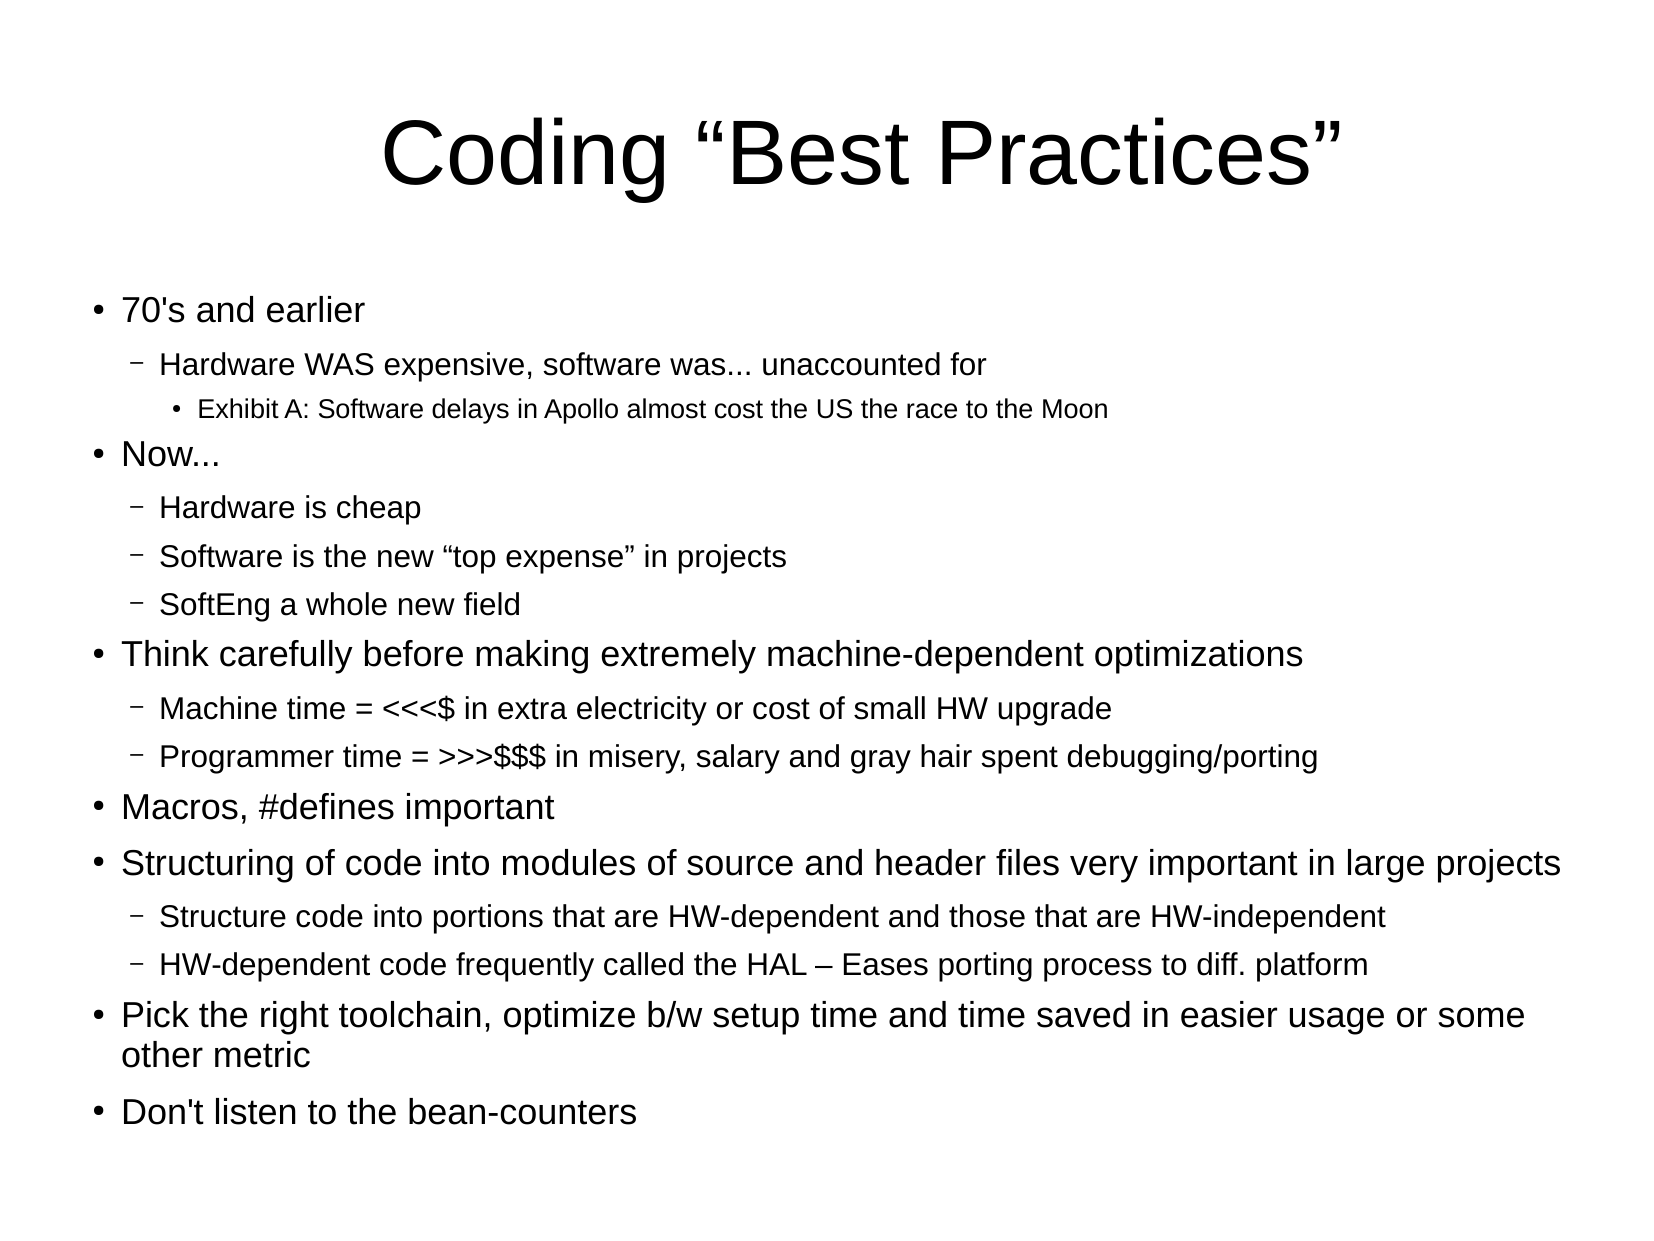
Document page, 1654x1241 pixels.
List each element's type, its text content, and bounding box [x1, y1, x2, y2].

title Coding “Best Practices” [82, 49, 1571, 257]
list 70's and earlier Hardware WAS expensive, software was... unaccounted for Exhibit A: Software delays in Apollo almost cost the US the race to the Moon Now... Hardware is cheap Software is the new “top expense” in projects SoftEng a whole new field Think carefully before making extremely machine-dependent optimizations Machine time = <<<$ in extra electricity or cost of small HW upgrade Programmer time = >>>$$$ in misery, salary and gray hair spent debugging/porting Macros, #defines important Structuring of code into modules of source and header files very important in large projects Structure code into portions that are HW-dependent and those that are HW-independent HW-dependent code frequently called the HAL – Eases porting process to diff. platform Pick the right toolchain, optimize b/w setup time and time saved in easier usage or some other metric Don't listen to the bean-counters [82, 290, 1591, 1156]
